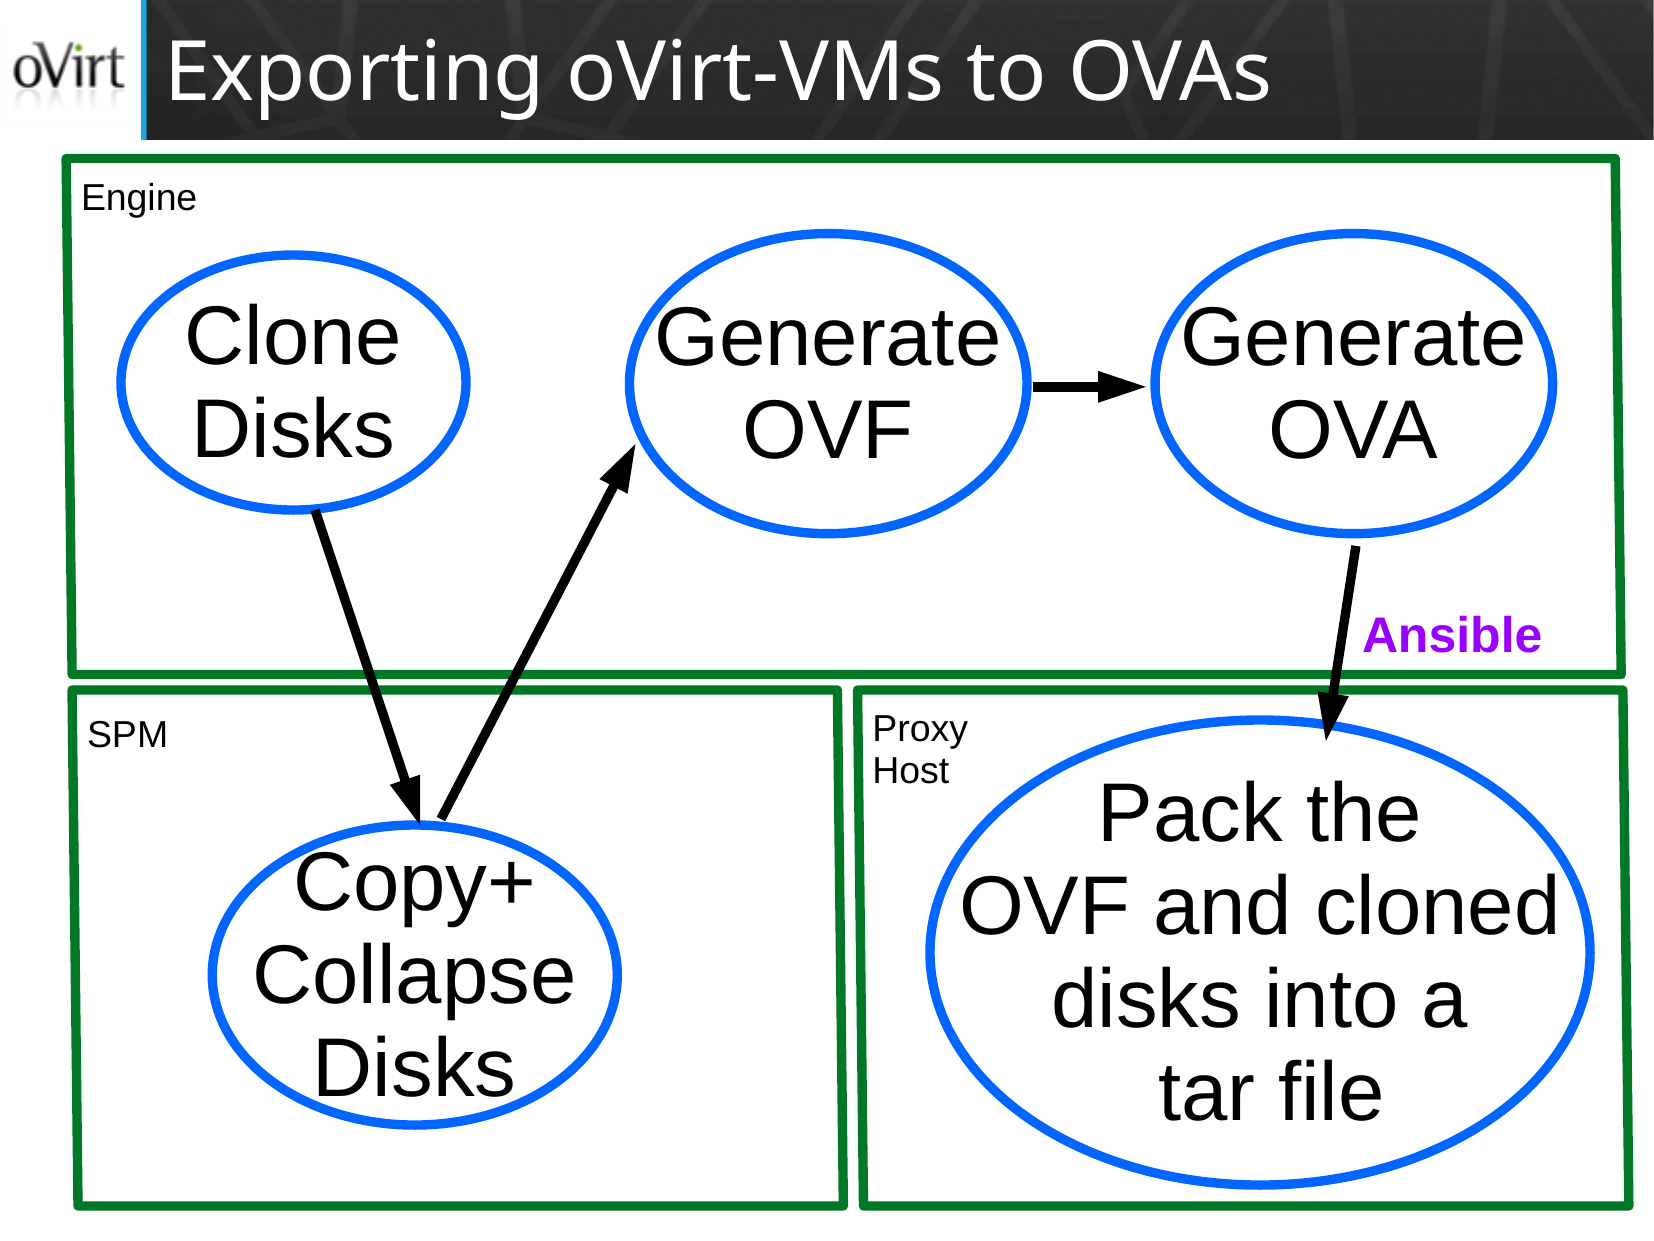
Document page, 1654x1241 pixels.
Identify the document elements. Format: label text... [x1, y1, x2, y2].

text_box Generate OVA [1155, 233, 1553, 534]
text_box Copy+ Collapse Disks [212, 825, 618, 1126]
text_box Generate OVF [629, 233, 1028, 534]
text_box Ansible [1347, 600, 1572, 709]
picture [0, 0, 1654, 140]
text_box Pack the OVF and cloned disks into a tar file [930, 720, 1591, 1186]
text_box Clone Disks [120, 255, 467, 511]
text_box Proxy Host [857, 700, 1023, 800]
title Exporting oVirt-VMs to OVAs [164, 18, 1653, 119]
text_box Engine [66, 169, 232, 226]
text_box SPM [72, 706, 238, 764]
